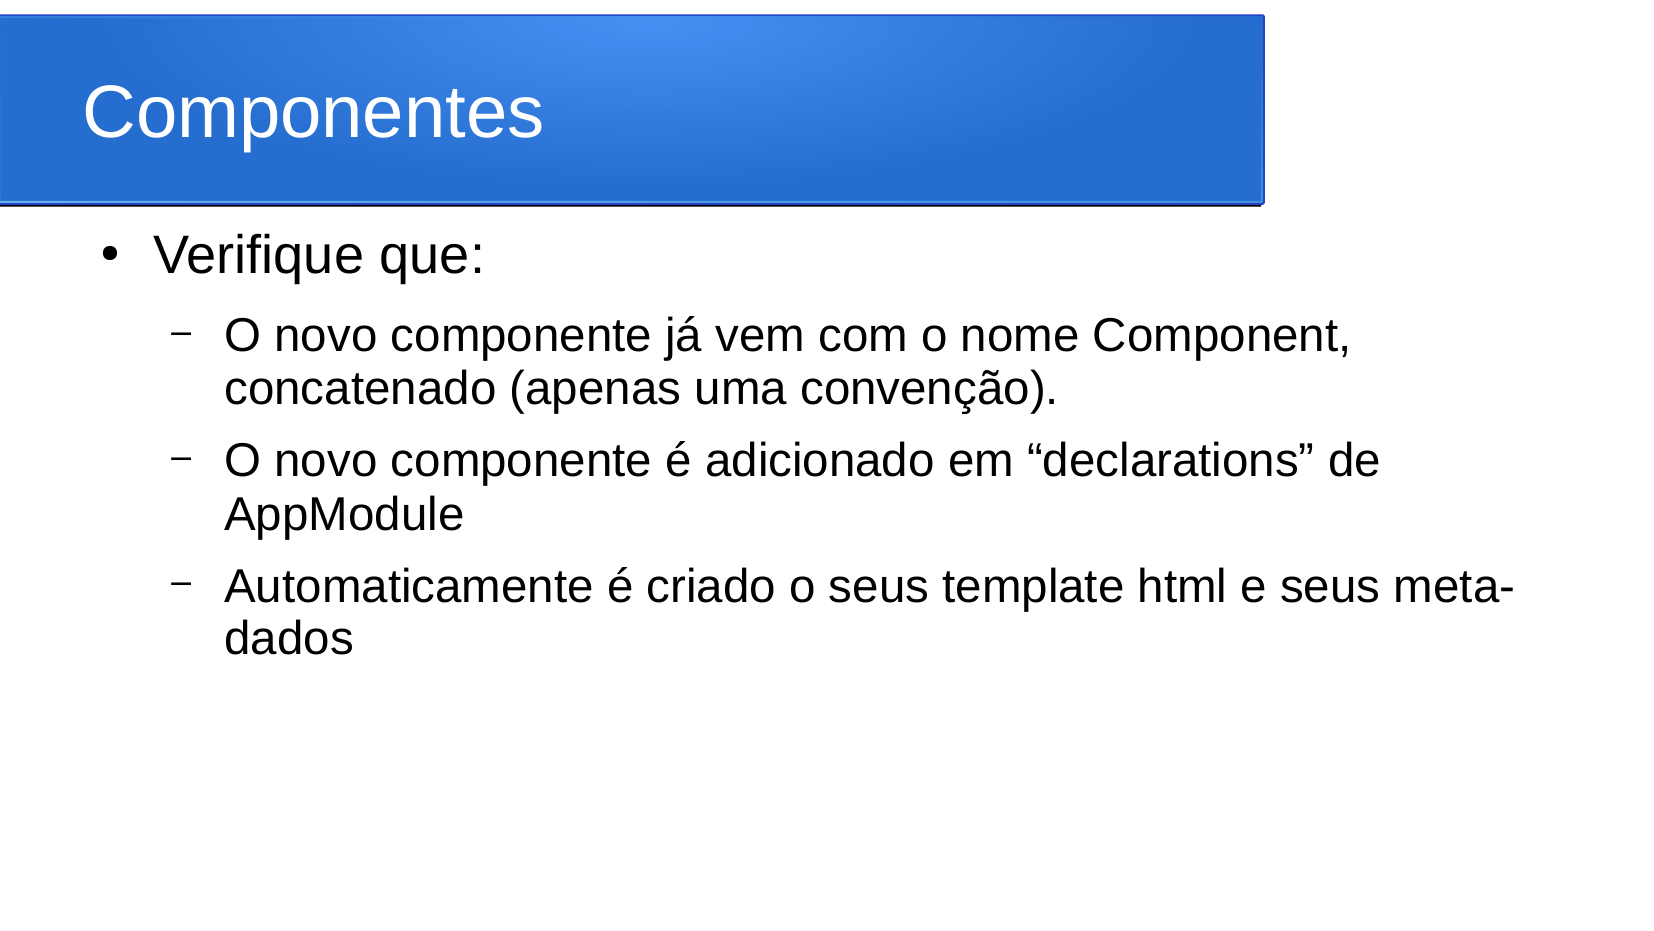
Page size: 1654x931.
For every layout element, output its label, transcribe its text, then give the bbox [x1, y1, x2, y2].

list Verifique que: O novo componente já vem com o nome Component, concatenado (apenas uma convenção). O novo componente é adicionado em “declarations” de AppModule Automaticamente é criado o seus template html e seus meta-dados [82, 224, 1571, 764]
title Componentes [82, 35, 1235, 189]
